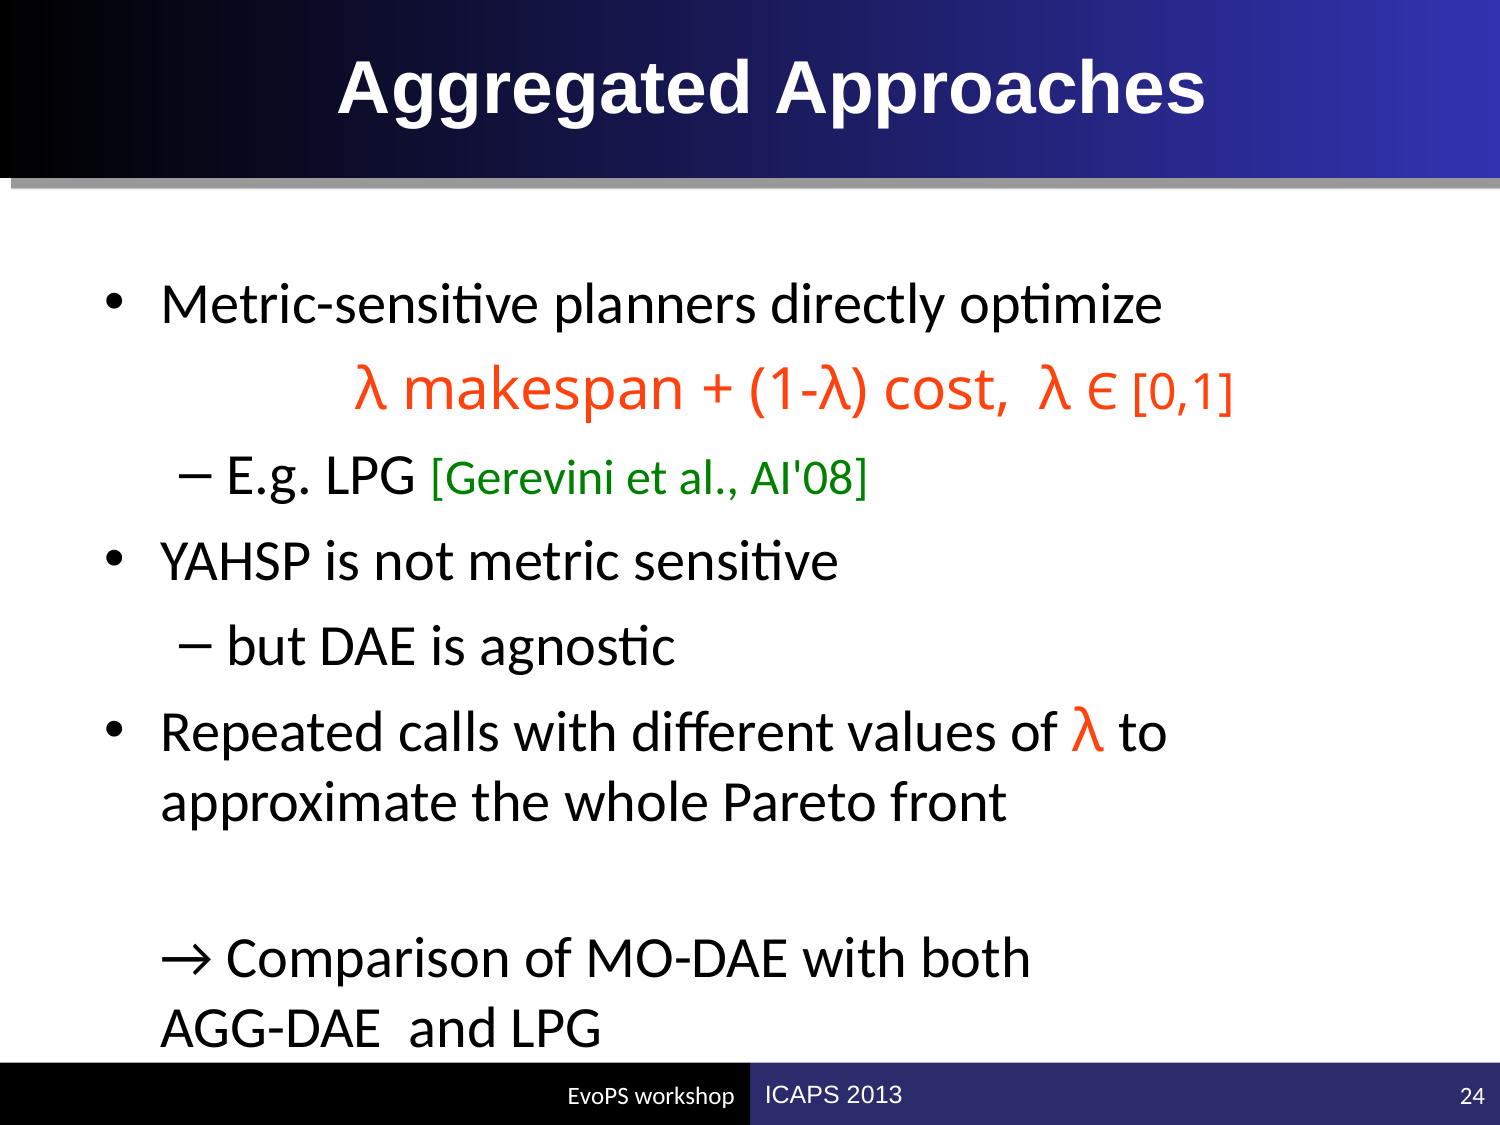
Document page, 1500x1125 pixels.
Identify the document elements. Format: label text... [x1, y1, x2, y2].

text_box Aggregated Approaches [322, 31, 1395, 137]
list Metric-sensitive planners directly optimize λ makespan + (1-λ) cost, λ Є [0,1] E.g. LPG [Gerevini et al., AI'08] YAHSP is not metric sensitive but DAE is agnostic Repeated calls with different values of λ to approximate the whole Pareto front → Comparison of MO-DAE with both AGG-DAE and LPG [89, 257, 1446, 1125]
